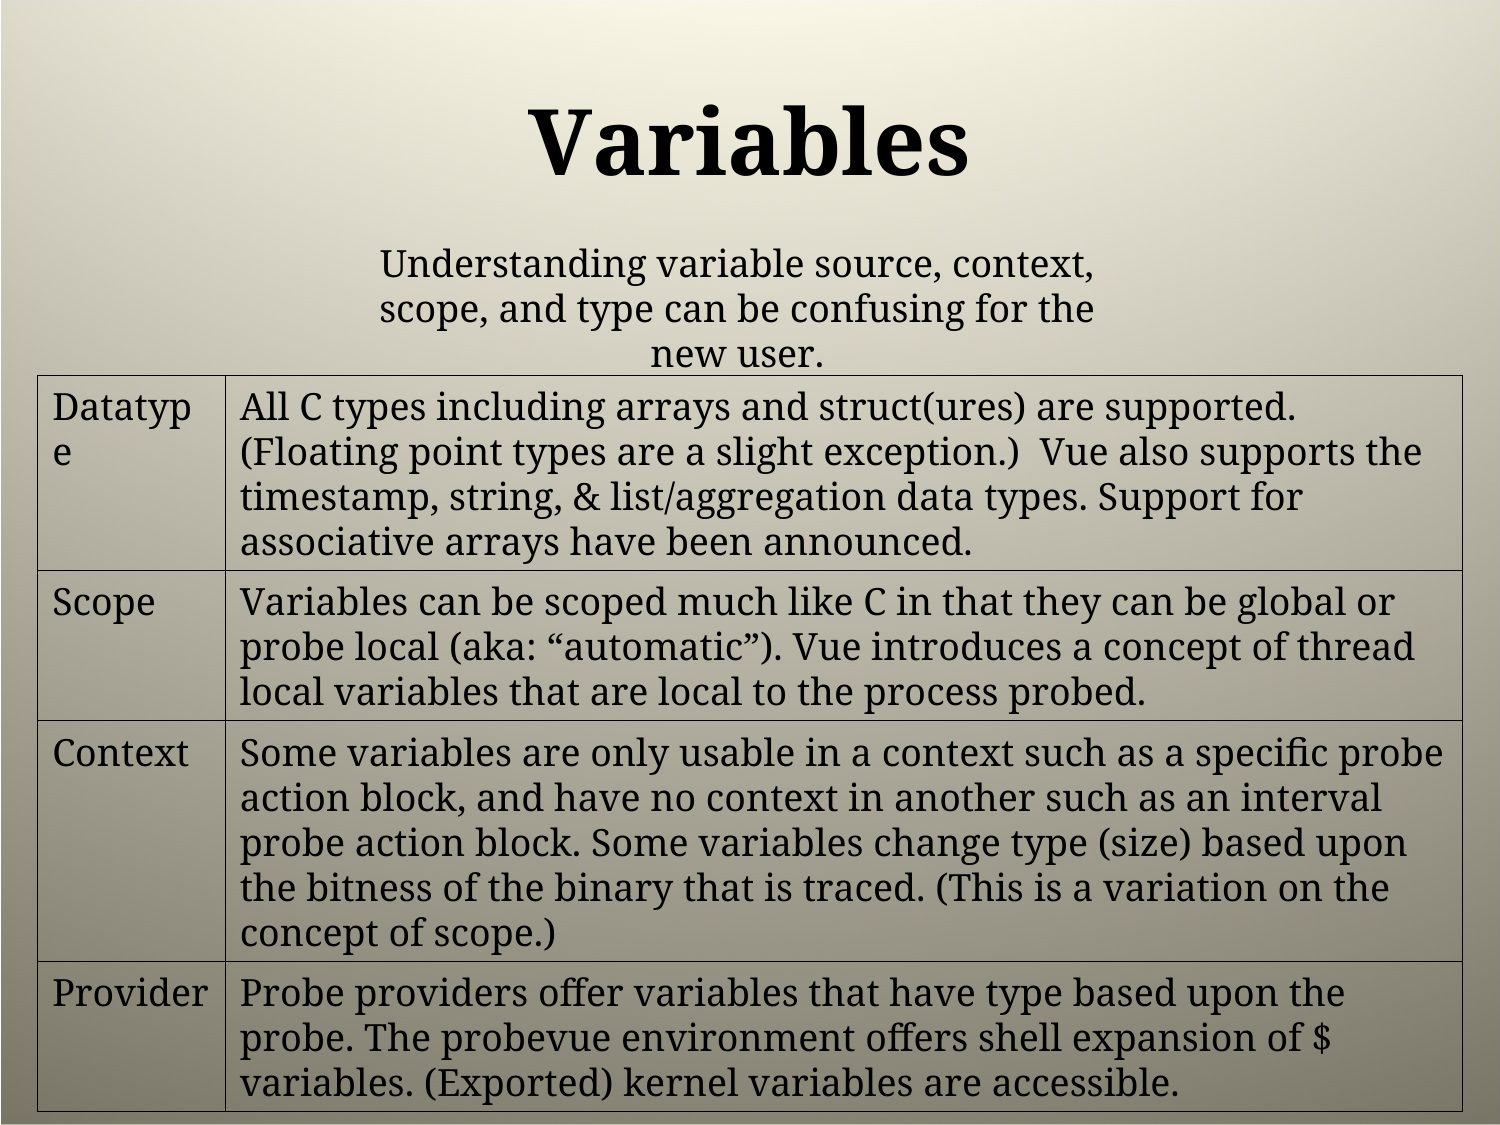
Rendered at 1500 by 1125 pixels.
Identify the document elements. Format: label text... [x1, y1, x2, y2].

table_cell Scope [38, 571, 225, 720]
table_cell Context [38, 721, 225, 961]
table_cell Some variables are only usable in a context such as a specific probe action block, and have no context in another such as an interval probe action block. Some variables change type (size) based upon the bitness of the binary that is traced. (This is a variation on the concept of scope.) [226, 721, 1462, 961]
table_cell Variables can be scoped much like C in that they can be global or probe local (aka: “automatic”). Vue introduces a concept of thread local variables that are local to the process probed. [226, 571, 1462, 720]
picture [0, 0, 1500, 1125]
title Variables [75, 45, 1426, 233]
table_cell Provider [38, 962, 225, 1111]
table_header Datatype [38, 376, 225, 570]
text_box Understanding variable source, context, scope, and type can be confusing for the new user. [324, 232, 1151, 375]
table_cell Probe providers offer variables that have type based upon the probe. The probevue environment offers shell expansion of $ variables. (Exported) kernel variables are accessible. [226, 962, 1462, 1111]
table_header All C types including arrays and struct(ures) are supported. (Floating point types are a slight exception.) Vue also supports the timestamp, string, & list/aggregation data types. Support for associative arrays have been announced. [226, 376, 1462, 570]
